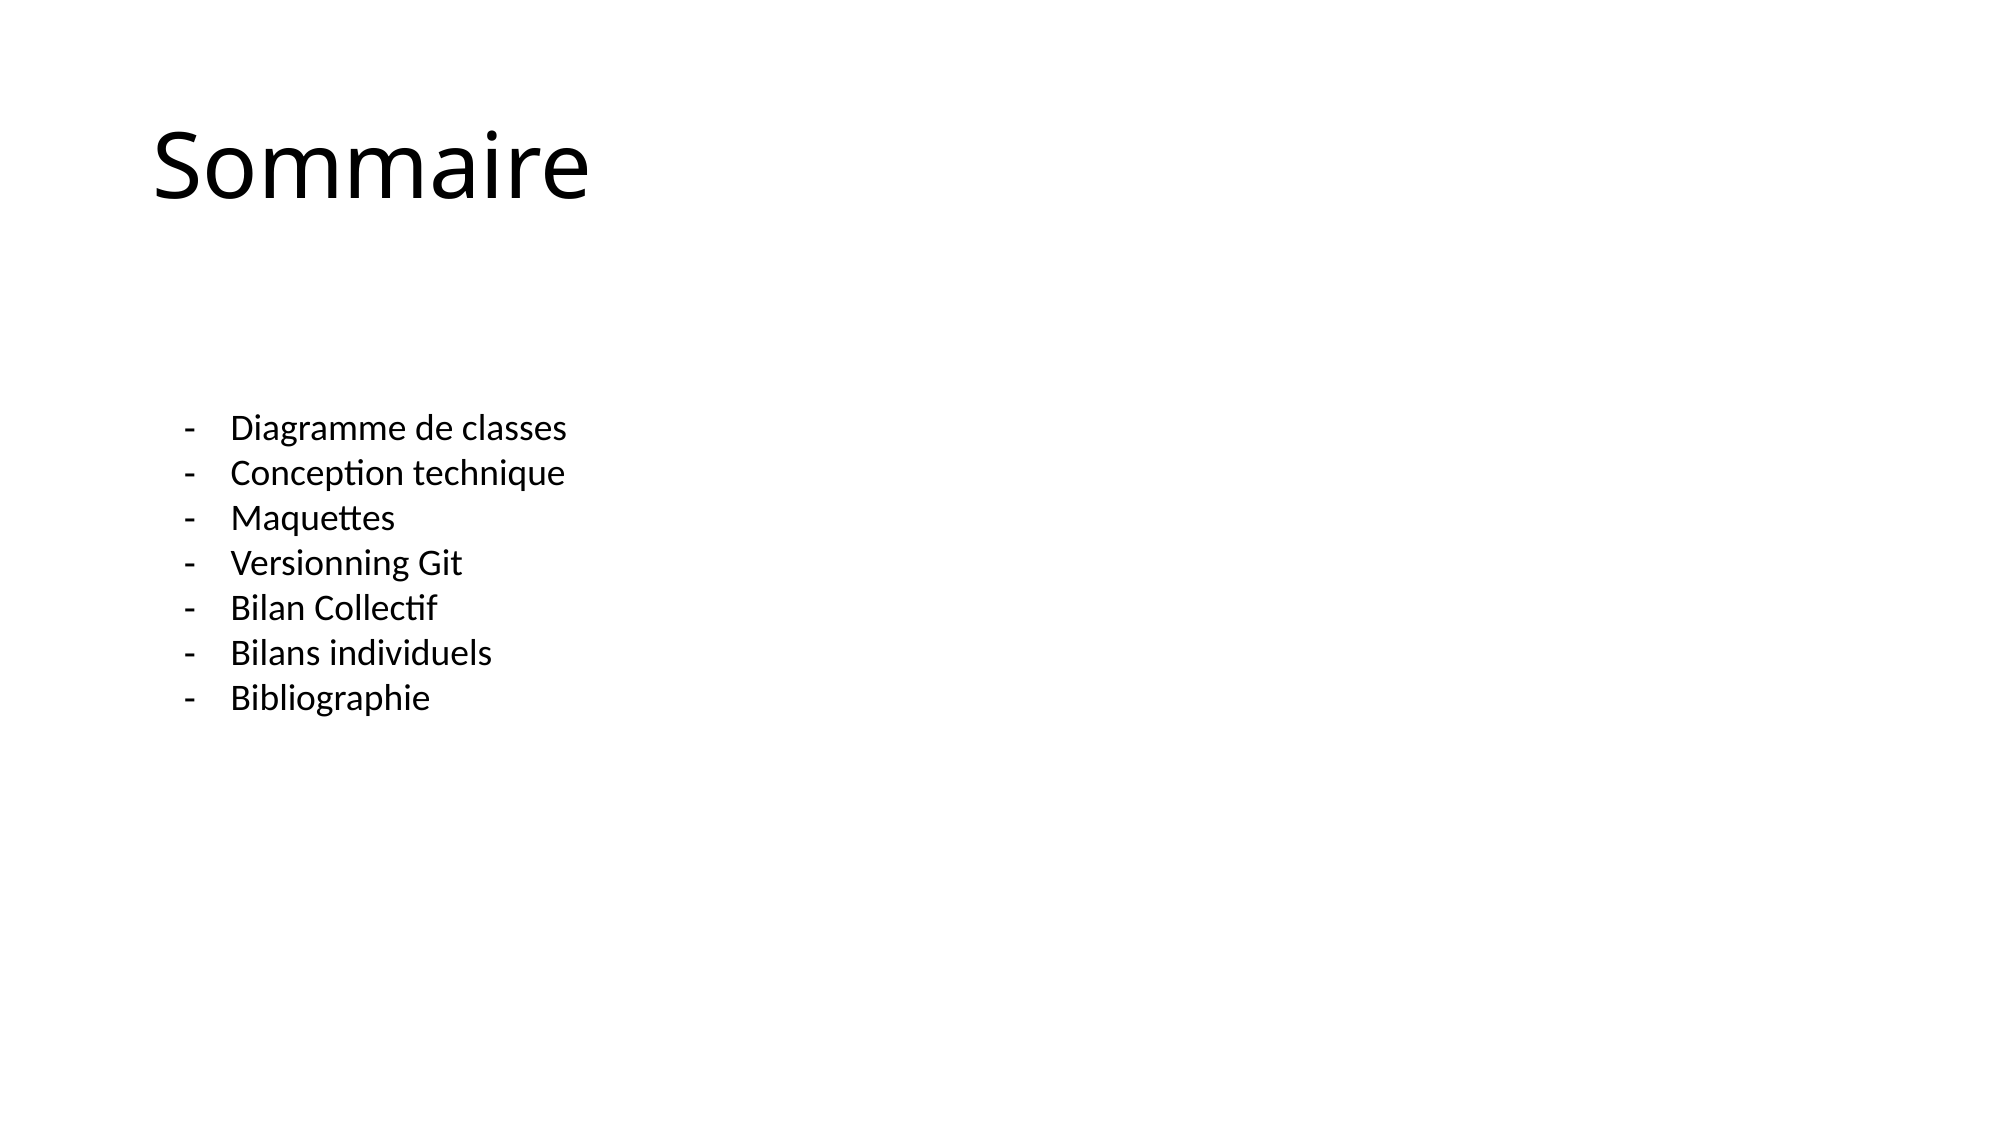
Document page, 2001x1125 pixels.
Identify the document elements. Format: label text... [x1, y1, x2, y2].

text_box Diagramme de classes Conception technique Maquettes Versionning Git Bilan Collectif Bilans individuels Bibliographie [168, 395, 1596, 730]
title Sommaire [137, 59, 1863, 278]
